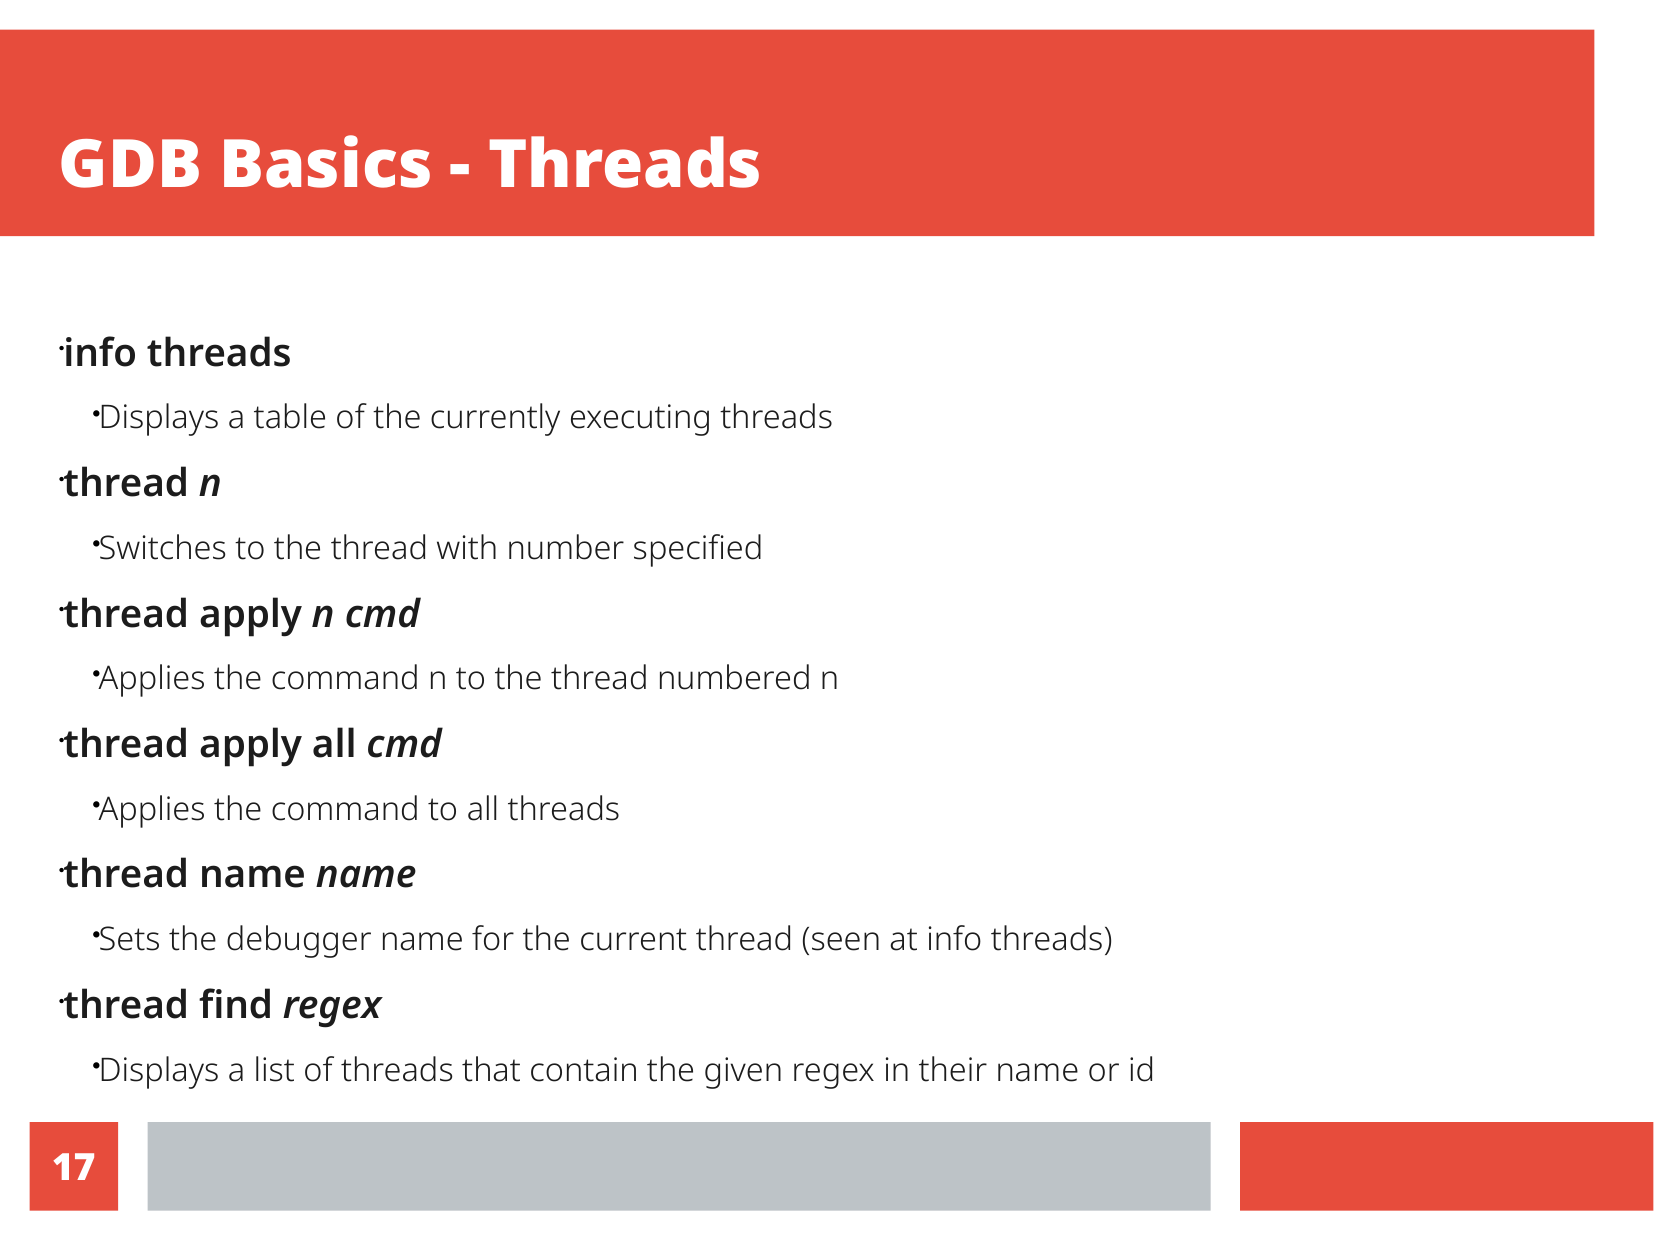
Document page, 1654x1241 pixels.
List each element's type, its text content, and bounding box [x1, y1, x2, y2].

title GDB Basics - Threads [59, 59, 1595, 207]
list info threads Displays a table of the currently executing threads thread n Switches to the thread with number specified thread apply n cmd Applies the command n to the thread numbered n thread apply all cmd Applies the command to all threads thread name name Sets the debugger name for the current thread (seen at info threads) thread find regex Displays a list of threads that contain the given regex in their name or id [59, 324, 1565, 1093]
